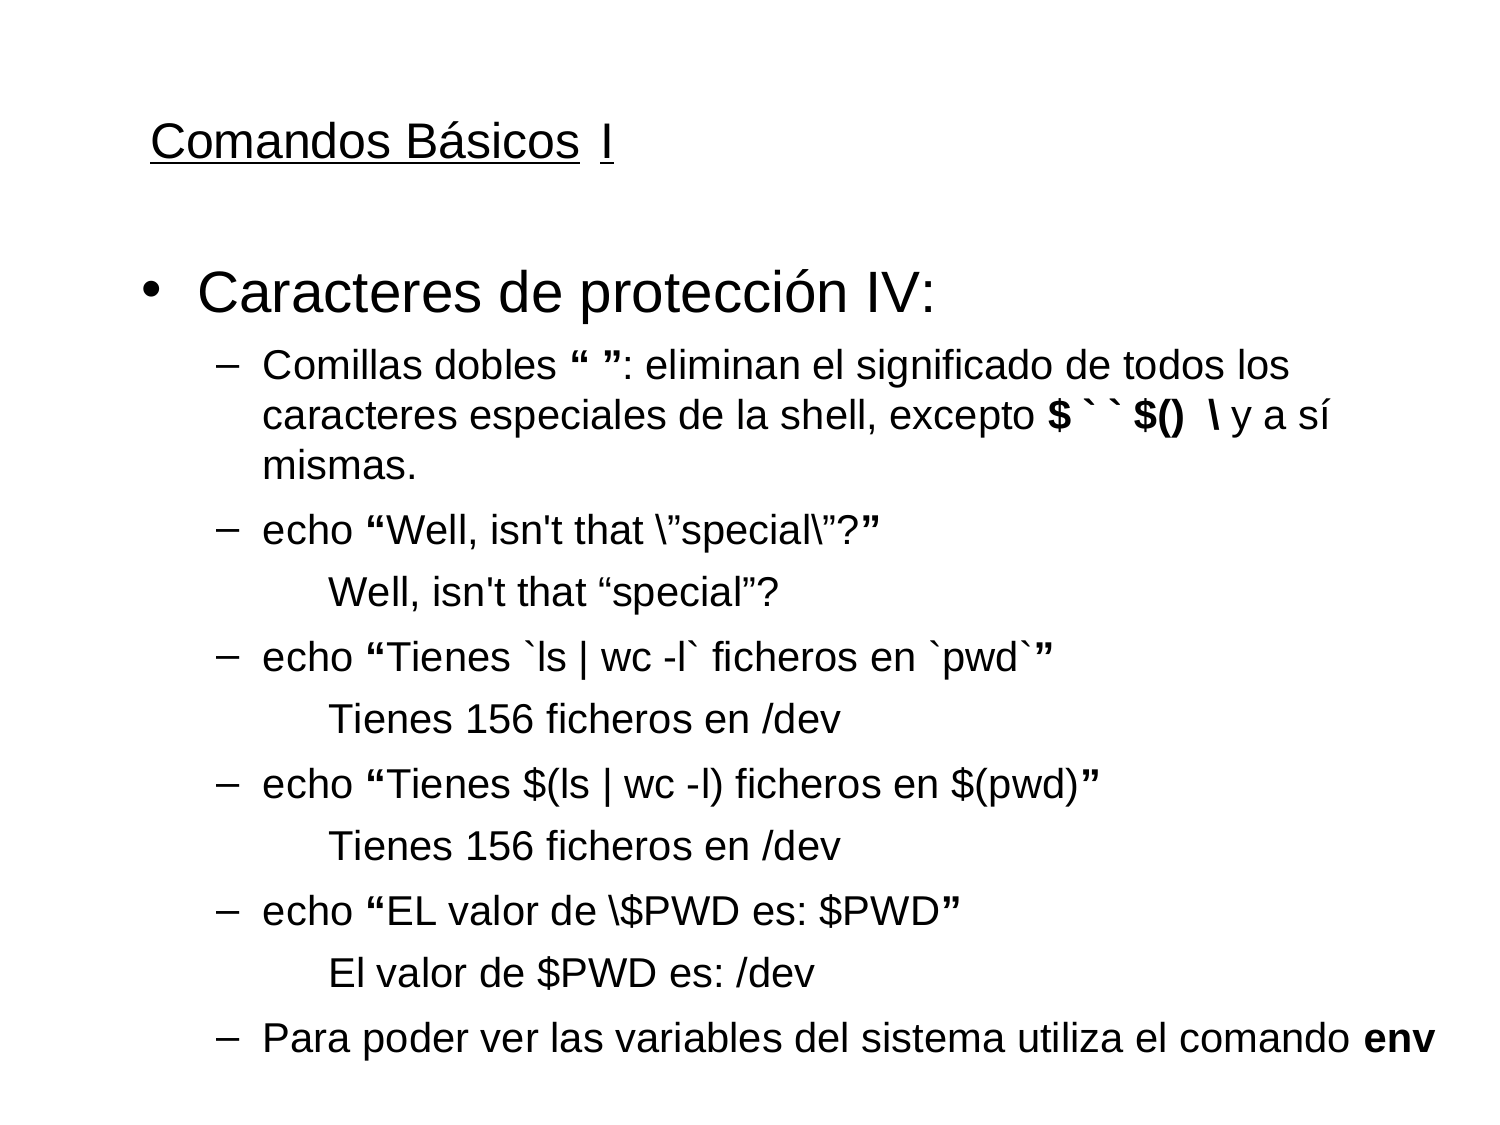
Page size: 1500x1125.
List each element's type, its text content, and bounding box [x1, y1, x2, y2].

title Comandos Básicos I [75, 45, 1426, 233]
list Caracteres de protección IV: Comillas dobles “ ”: eliminan el significado de todos los caracteres especiales de la shell, excepto $ ` ` $() \ y a sí mismas. echo “Well, isn't that \”special\”?” Well, isn't that “special”? echo “Tienes `ls | wc -l` ficheros en `pwd`” Tienes 156 ficheros en /dev echo “Tienes $(ls | wc -l) ficheros en $(pwd)” Tienes 156 ficheros en /dev echo “EL valor de \$PWD es: $PWD” El valor de $PWD es: /dev Para poder ver las variables del sistema utiliza el comando env [126, 259, 1477, 1083]
